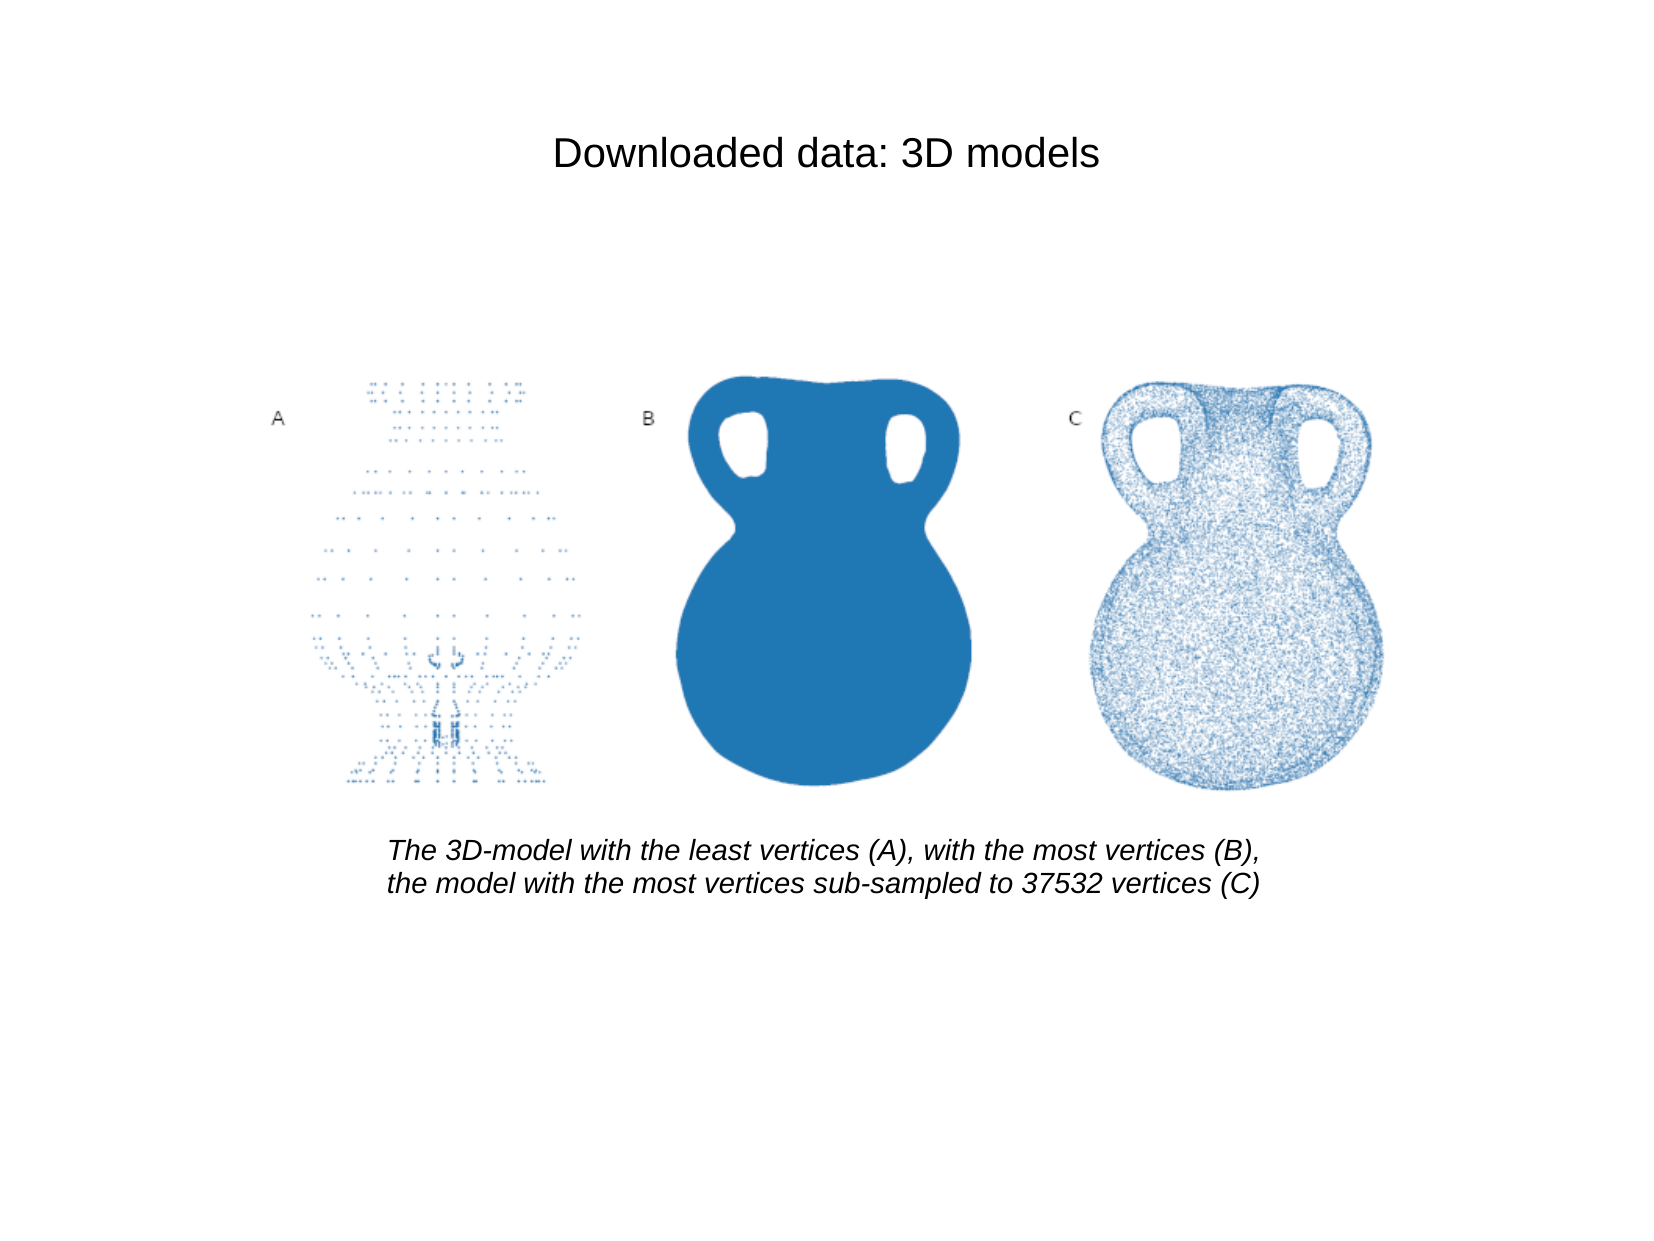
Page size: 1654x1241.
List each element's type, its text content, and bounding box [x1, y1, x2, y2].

text_box The 3D-model with the least vertices (A), with the most vertices (B), the model with the most vertices sub-sampled to 37532 vertices (C) [372, 826, 1286, 908]
picture [248, 366, 1403, 795]
title Downloaded data: 3D models [82, 49, 1571, 257]
